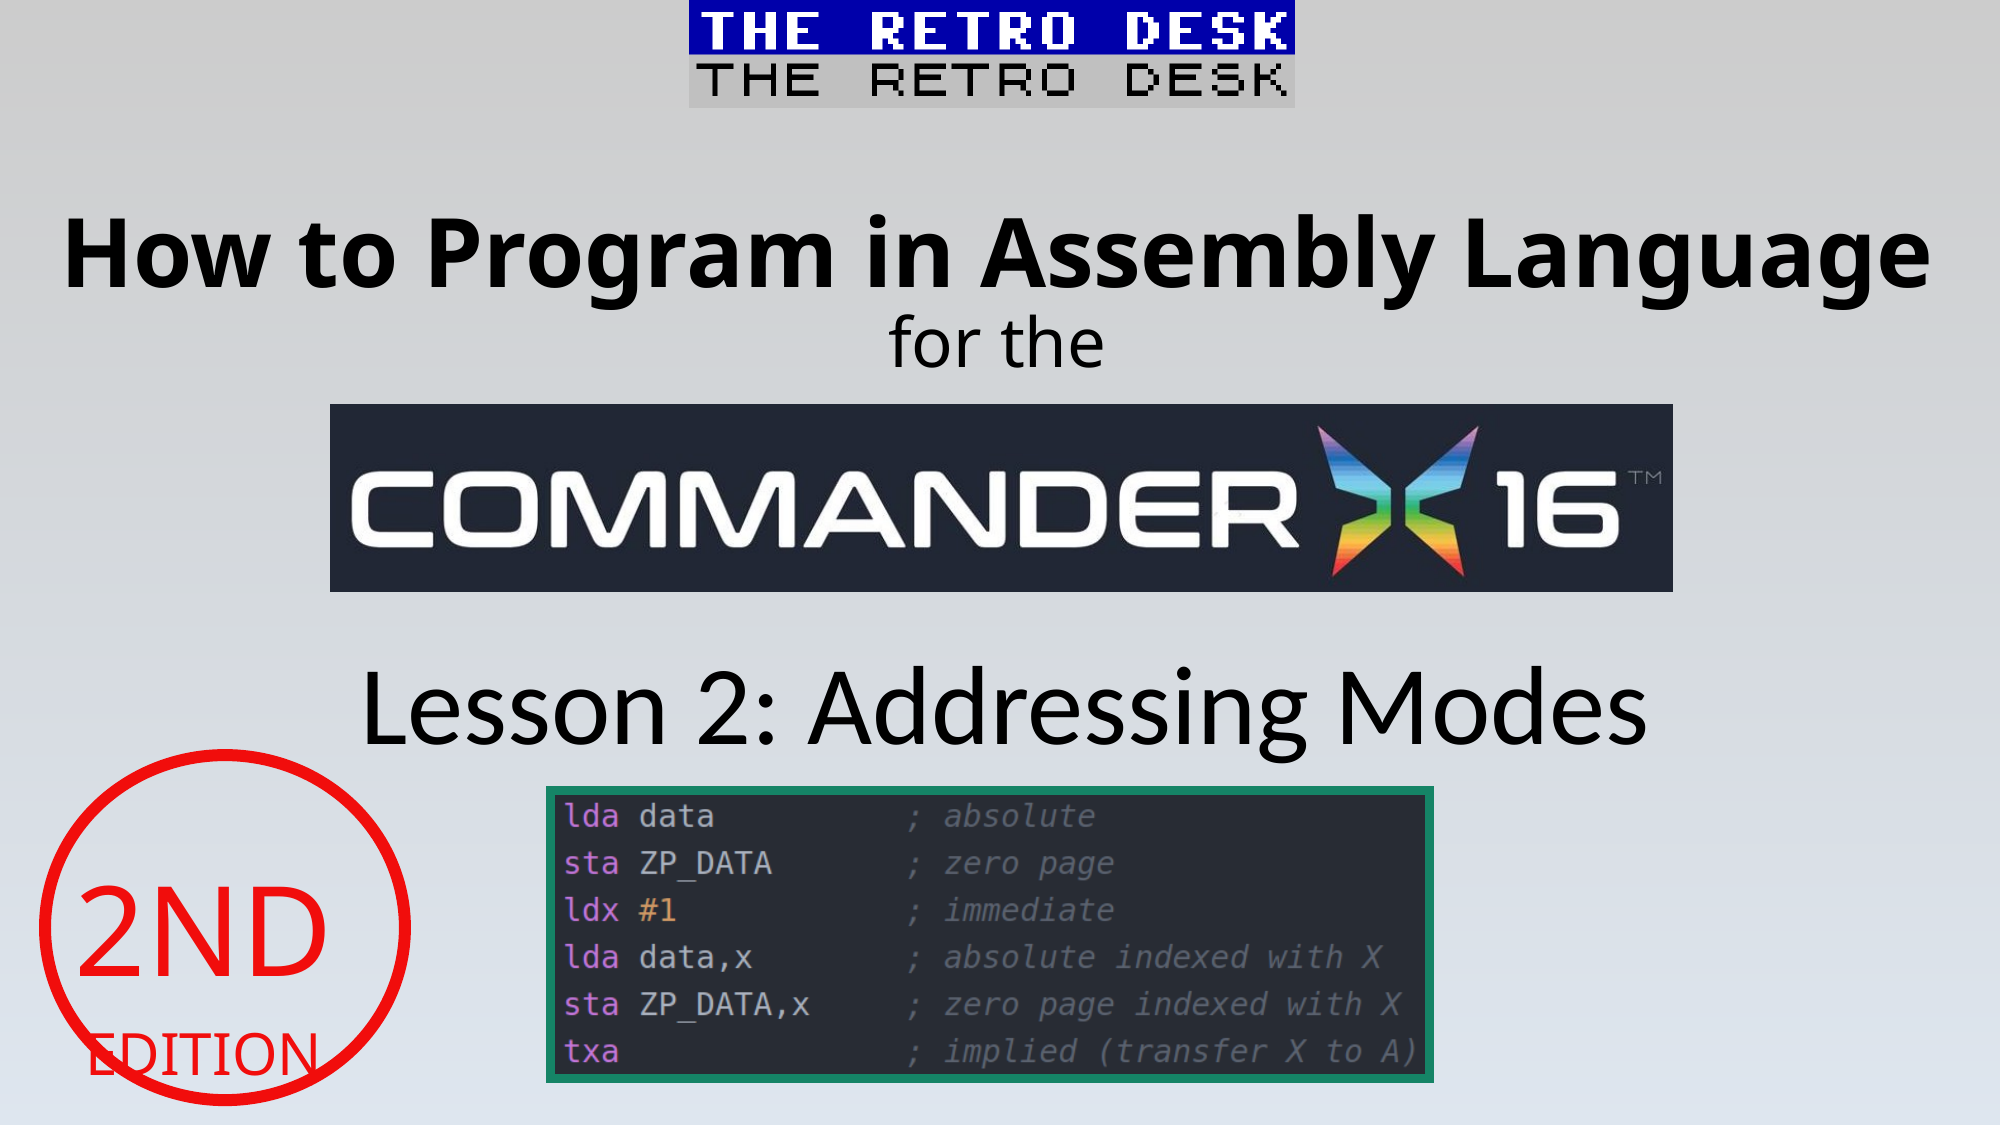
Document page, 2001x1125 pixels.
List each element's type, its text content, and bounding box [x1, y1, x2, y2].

title How to Program in Assembly Language for the [15, 114, 1981, 390]
subtitle Lesson 2: Addressing Modes [75, 639, 1936, 766]
picture [689, 0, 1295, 108]
picture [555, 795, 1426, 1075]
picture [330, 404, 1673, 592]
text_box 2ND EDITION [60, 835, 376, 1026]
